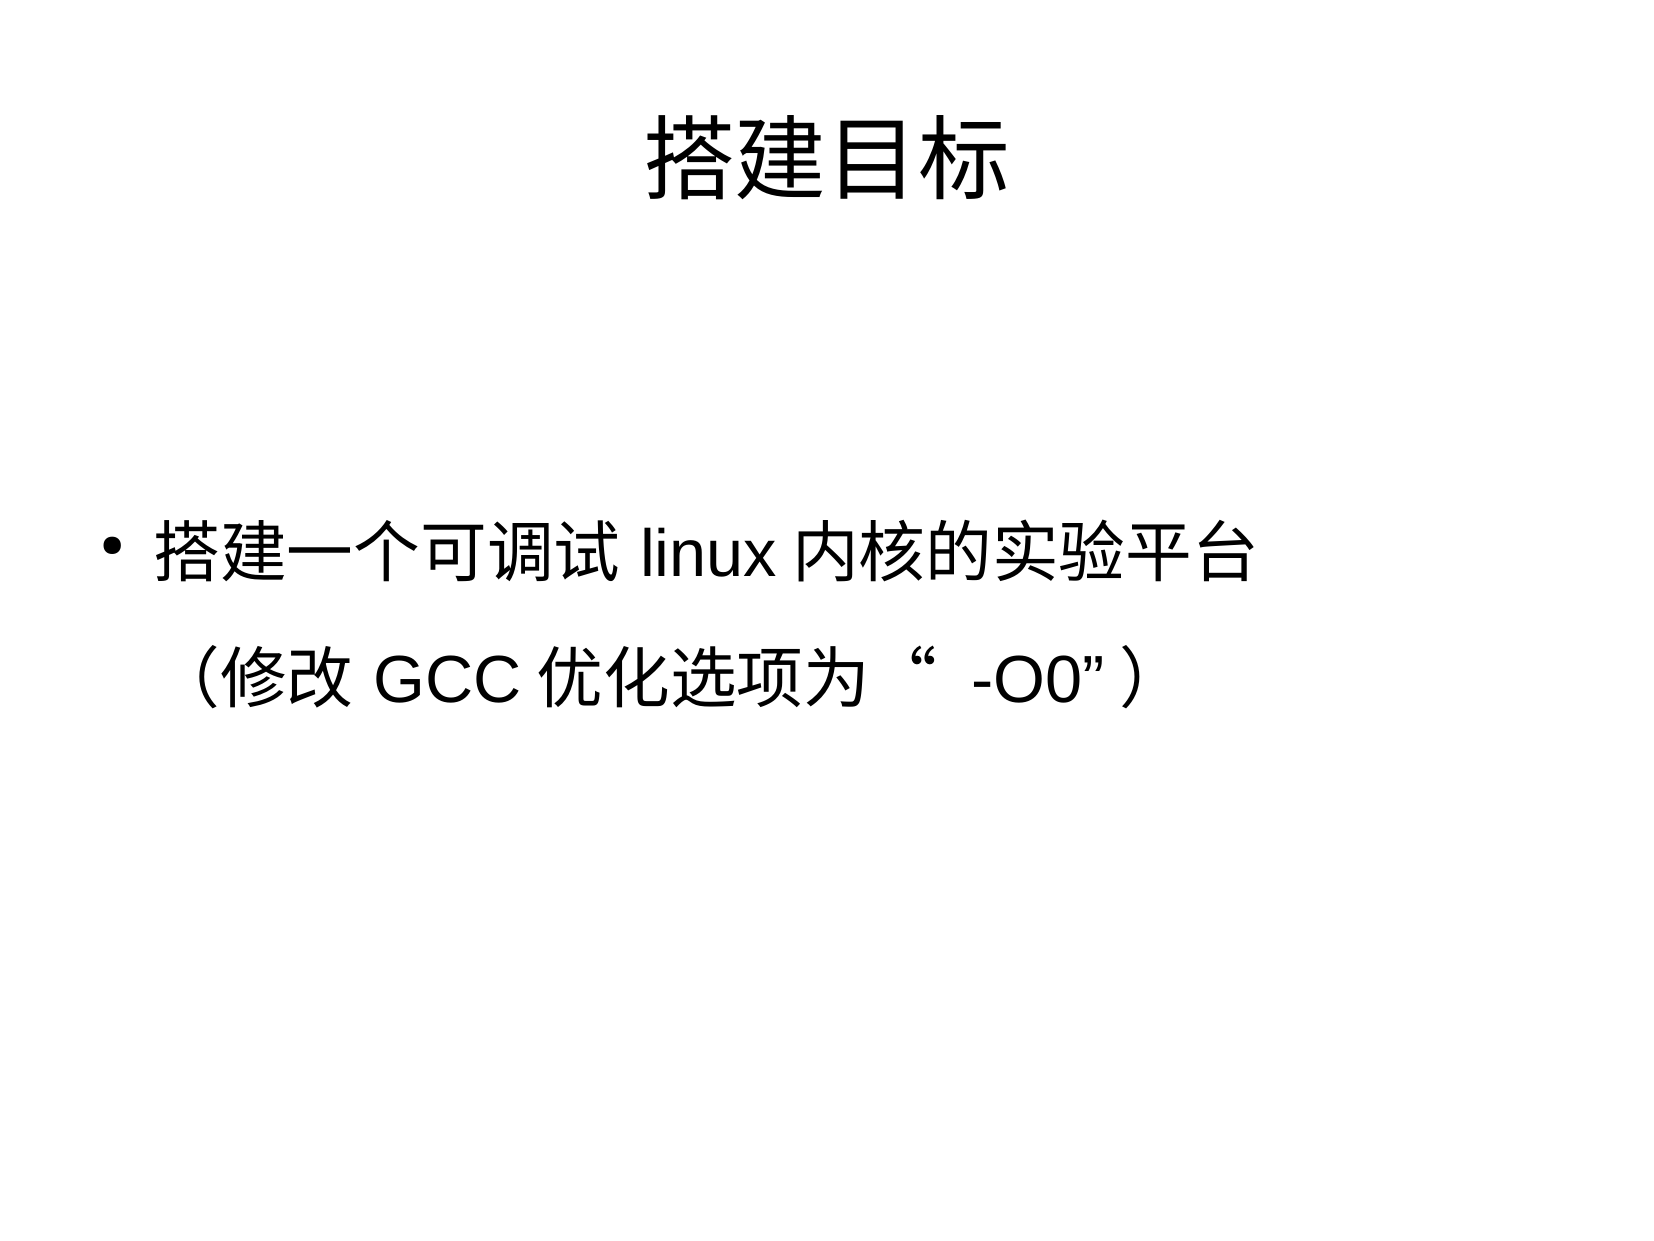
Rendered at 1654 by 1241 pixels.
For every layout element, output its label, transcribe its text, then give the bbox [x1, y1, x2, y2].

title 搭建目标 [82, 49, 1571, 257]
list 搭建一个可调试linux内核的实验平台 （修改GCC优化选项为“ -O0”） [82, 290, 1571, 1010]
